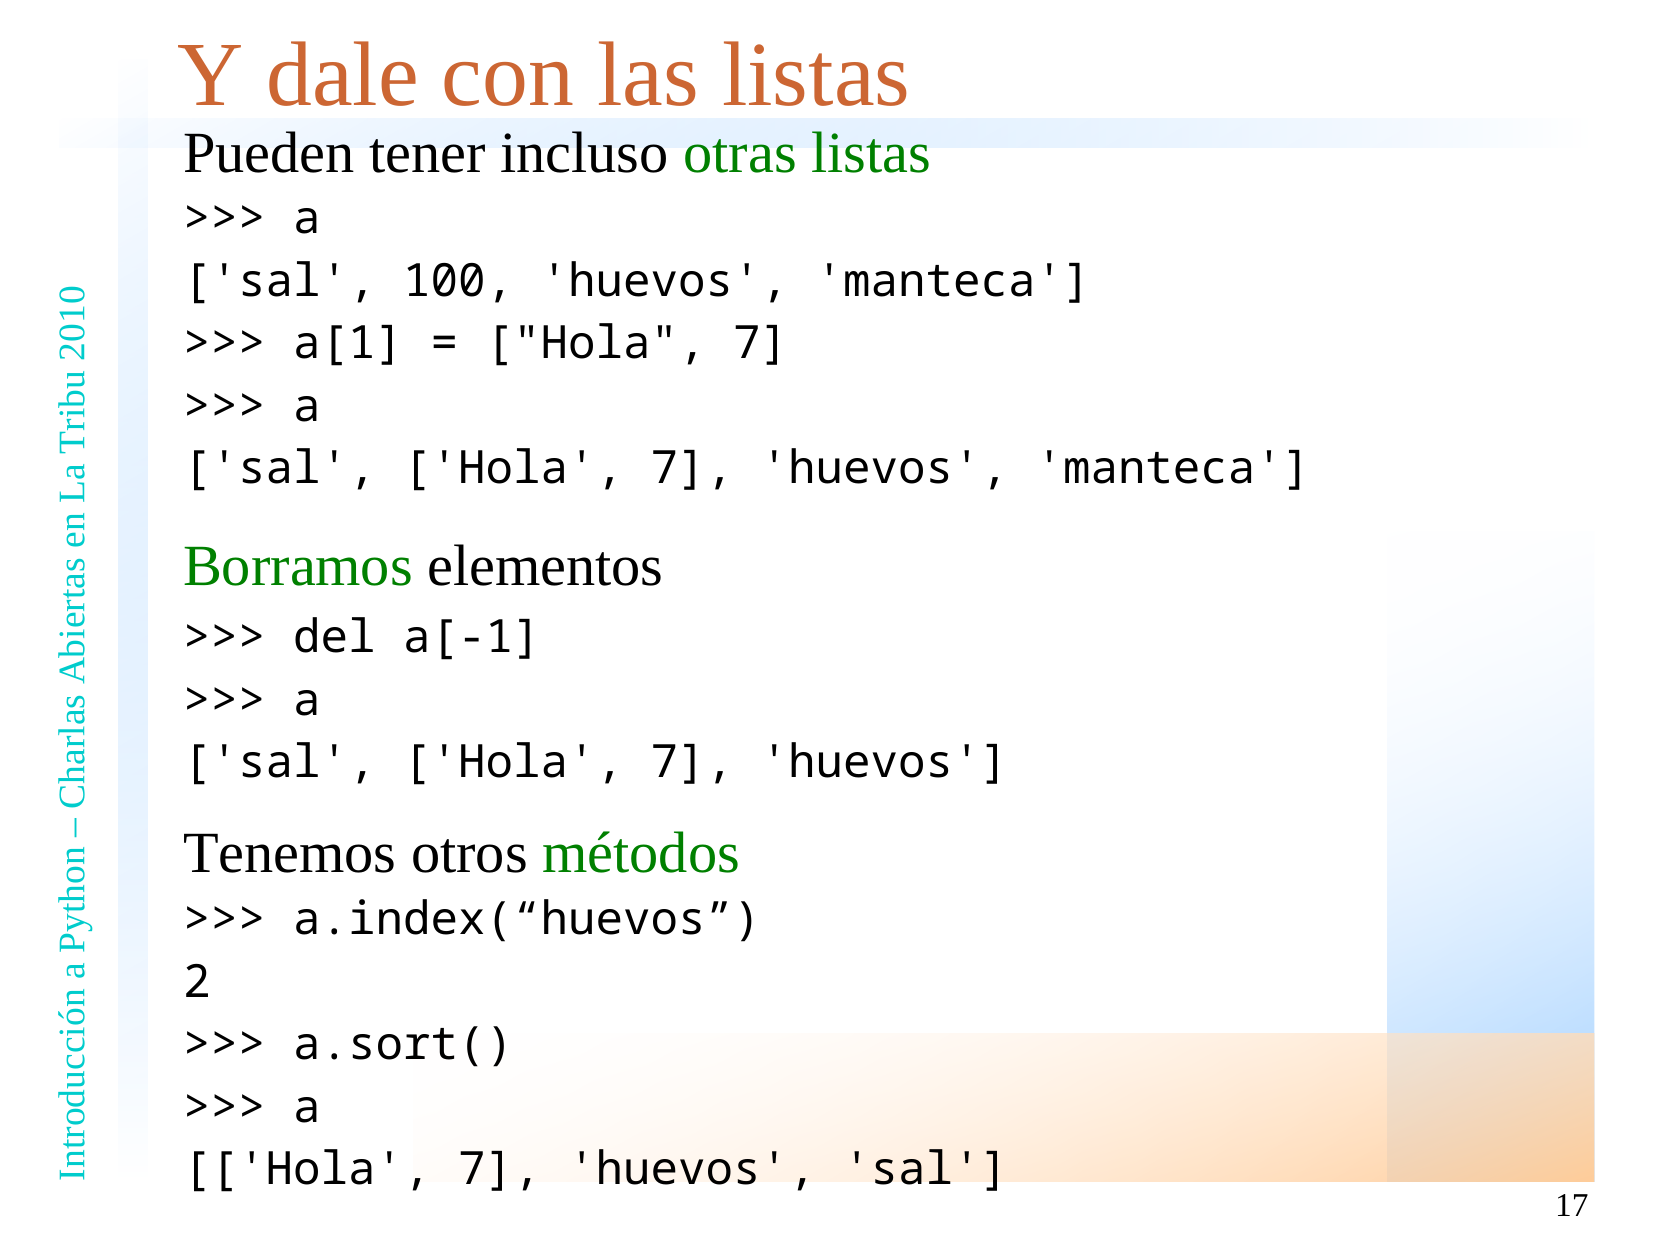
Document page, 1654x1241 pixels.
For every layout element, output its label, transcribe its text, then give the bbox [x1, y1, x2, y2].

text_box Pueden tener incluso otras listas >>> a ['sal', 100, 'huevos', 'manteca'] >>> a[1] = ["Hola", 7] >>> a ['sal', ['Hola', 7], 'huevos', 'manteca'] Borramos elementos >>> del a[-1] >>> a ['sal', ['Hola', 7], 'huevos'] Tenemos otros métodos >>> a.index(“huevos”) 2 >>> a.sort() >>> a [['Hola', 7], 'huevos', 'sal'] [147, 147, 1595, 1171]
title Y dale con las listas [177, 0, 1595, 147]
